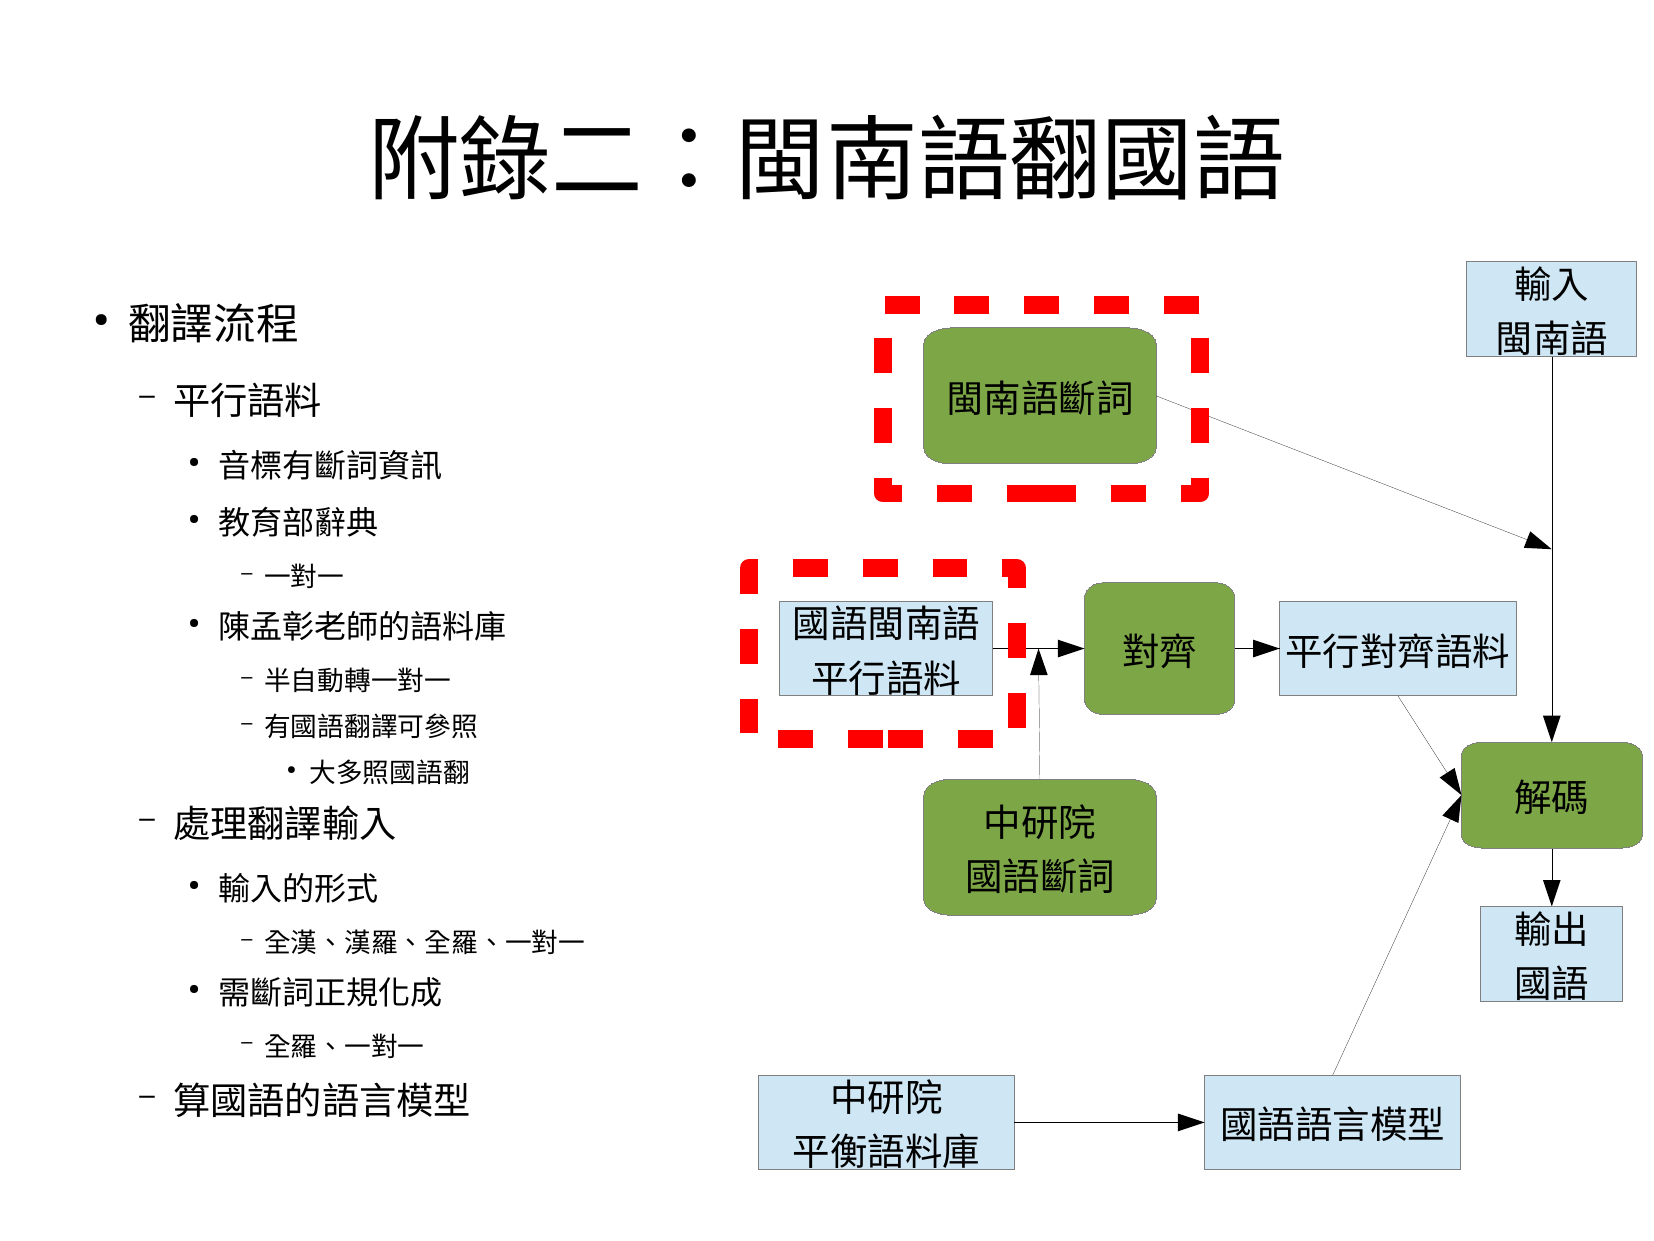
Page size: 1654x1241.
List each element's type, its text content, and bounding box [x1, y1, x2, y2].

text_box 輸出 國語 [1480, 906, 1623, 1002]
text_box 對齊 [1084, 582, 1235, 715]
list 翻譯流程 平行語料 音標有斷詞資訊 教育部辭典 一對一 陳孟彰老師的語料庫 半自動轉一對一 有國語翻譯可參照 大多照國語翻 處理翻譯輸入 輸入的形式 全漢、漢羅、全羅、一對一 需斷詞正規化成 全羅、一對一 算國語的語言模型 [82, 290, 793, 1129]
text_box 中研院 平衡語料庫 [758, 1075, 1015, 1170]
text_box 國語閩南語 平行語料 [779, 601, 993, 696]
text_box 國語語言模型 [1204, 1075, 1461, 1170]
text_box 輸入 閩南語 [1466, 261, 1637, 357]
text_box 中研院 國語斷詞 [923, 779, 1157, 916]
text_box 閩南語斷詞 [923, 327, 1157, 464]
text_box 解碼 [1461, 742, 1643, 849]
text_box 平行對齊語料 [1279, 601, 1517, 696]
title 附錄二：閩南語翻國語 [82, 49, 1571, 257]
